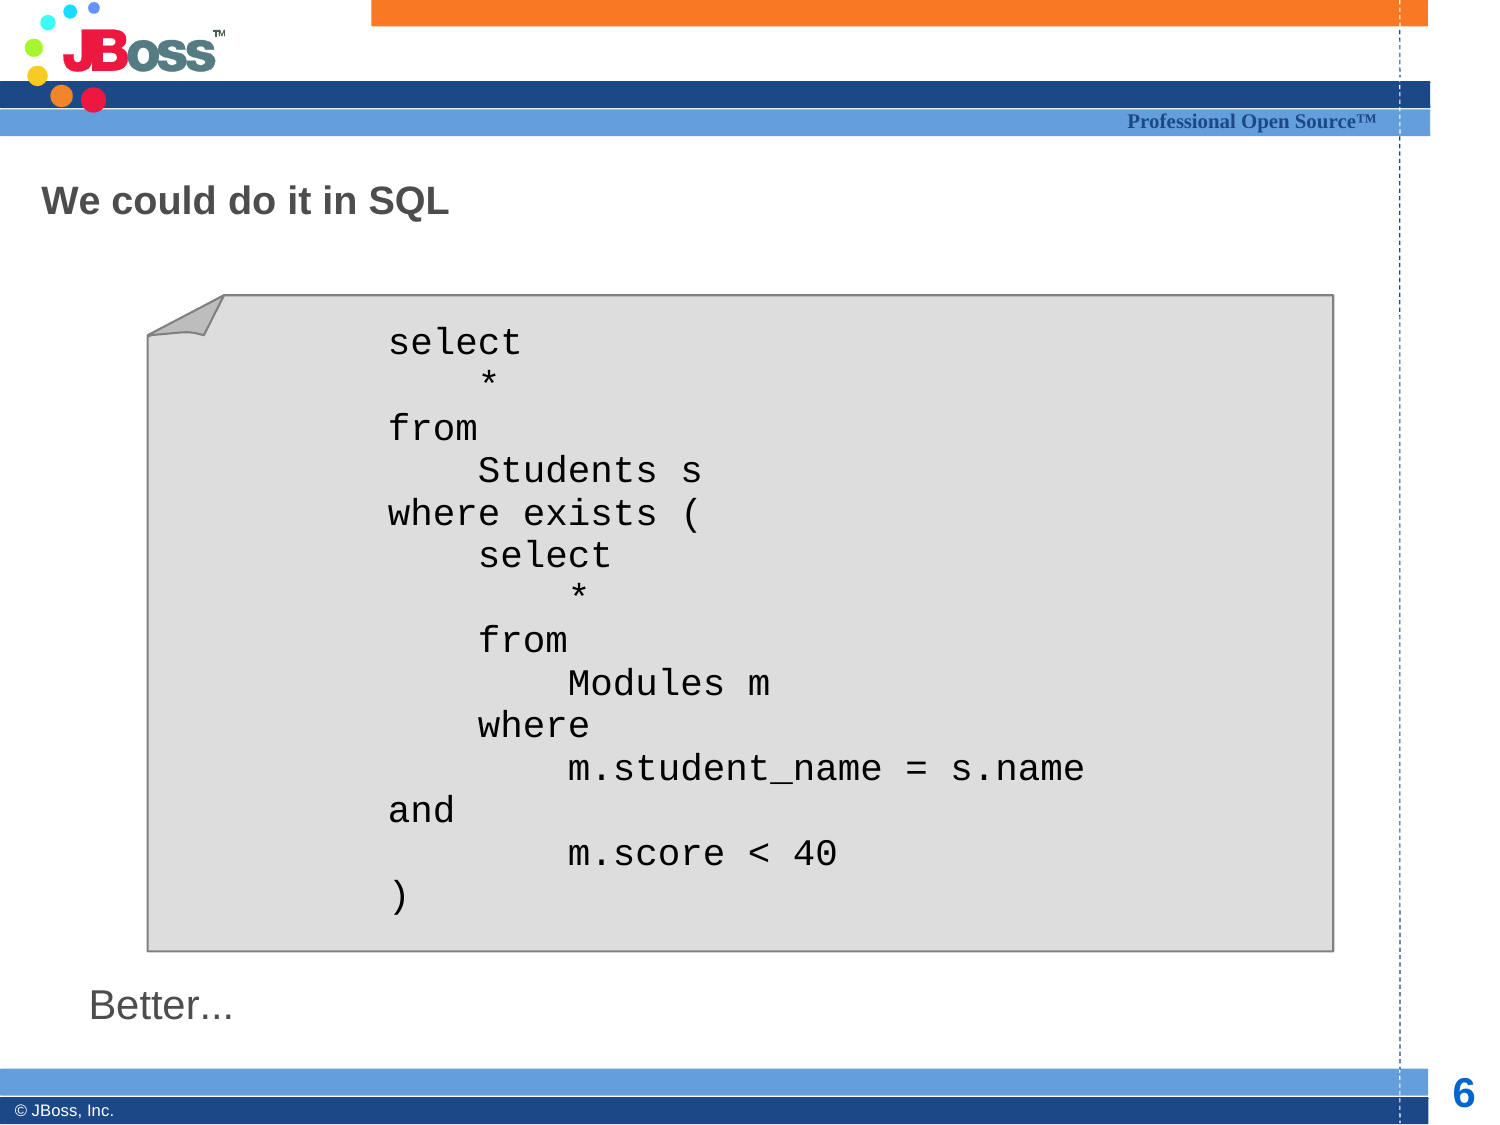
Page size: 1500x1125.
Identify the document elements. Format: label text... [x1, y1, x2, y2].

title We could do it in SQL [41, 118, 1329, 284]
text_box select * from Students s where exists ( select * from Modules m where m.student_name = s.name and m.score < 40 ) [373, 316, 1123, 1063]
text_box [147, 295, 1334, 952]
subtitle Better... [88, 944, 1439, 1065]
